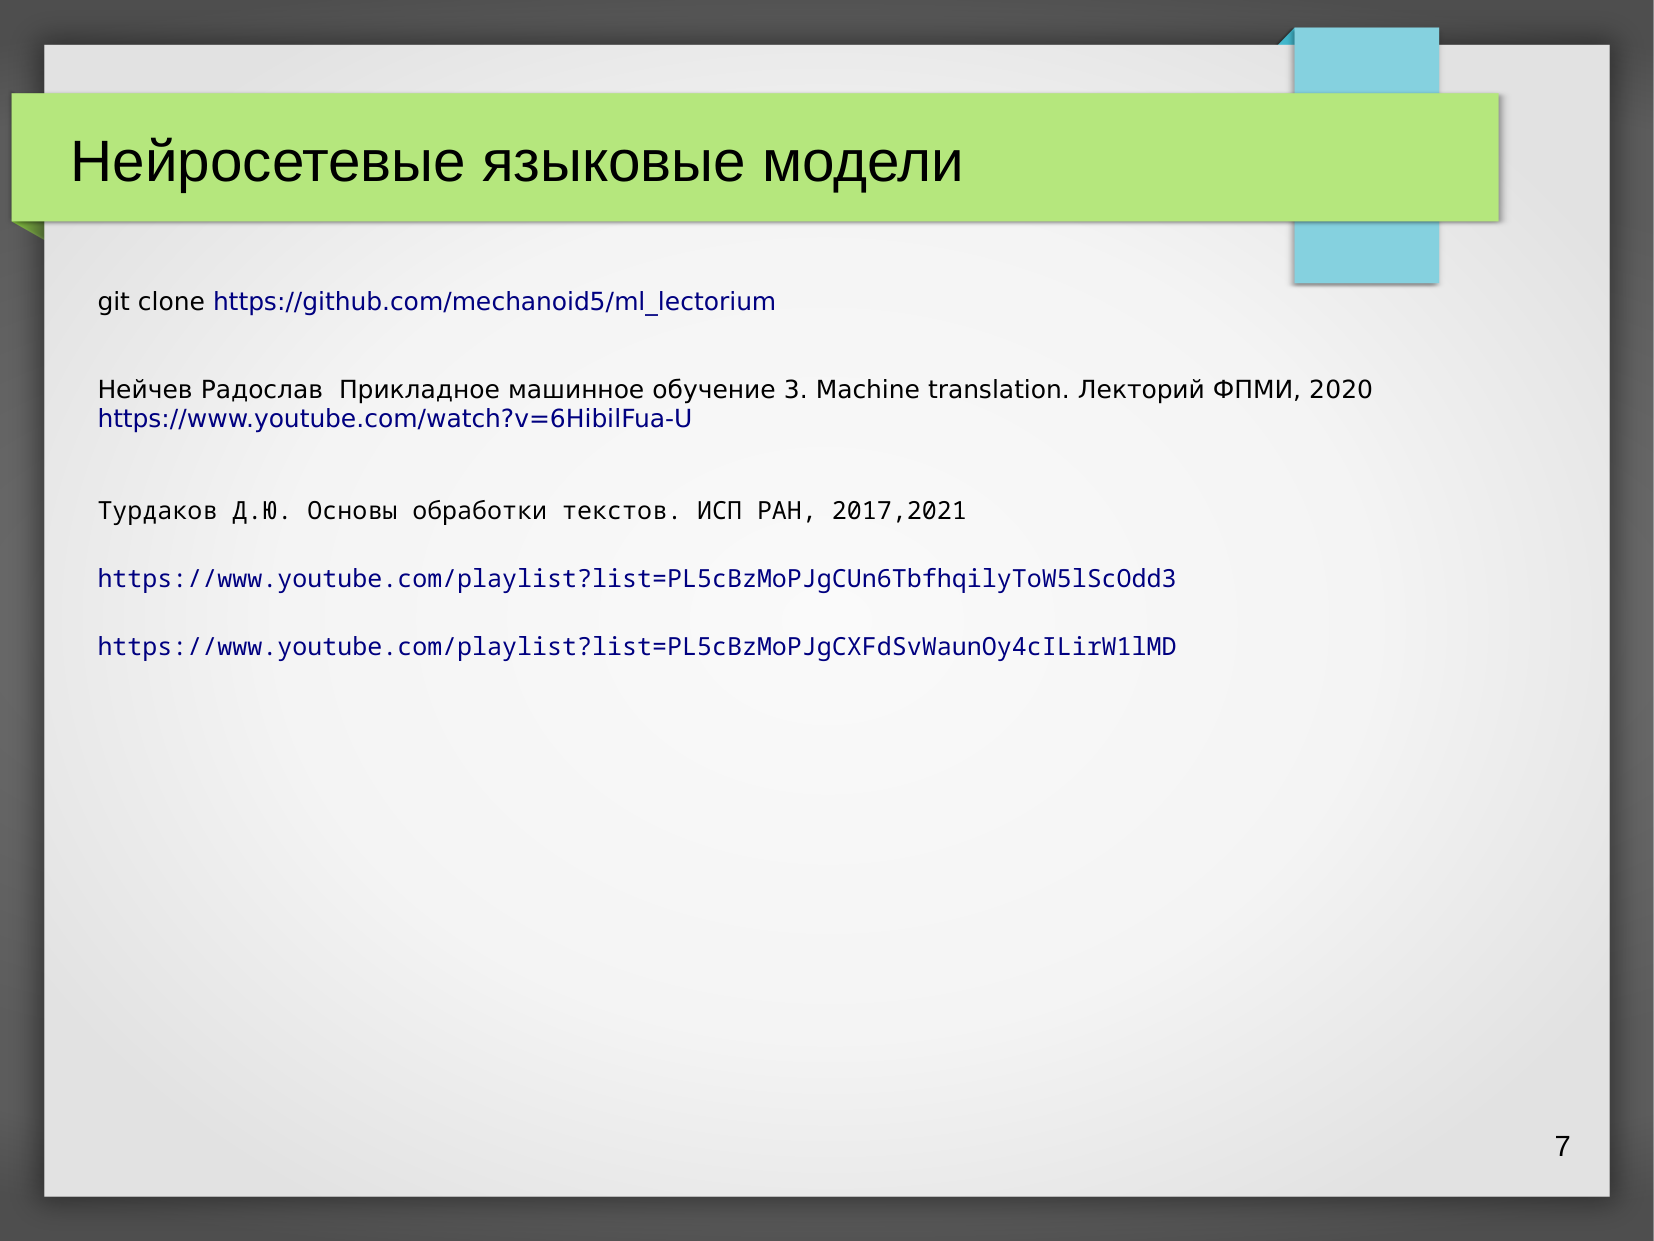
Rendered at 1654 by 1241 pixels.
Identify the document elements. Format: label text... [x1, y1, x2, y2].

title Нейросетевые языковые модели [70, 121, 1264, 201]
text_box git clone https://github.com/mechanoid5/ml_lectorium Нейчев Радослав Прикладное машинное обучение 3. Machine translation. Лекторий ФПМИ, 2020 https://www.youtube.com/watch?v=6HibilFua-U Турдаков Д.Ю. Основы обработки текстов. ИСП РАН, 2017,2021 https://www.youtube.com/playlist?list=PL5cBzMoPJgCUn6TbfhqilyToW5lScOdd3 https://www.youtube.com/playlist?list=PL5cBzMoPJgCXFdSvWaunOy4cILirW1lMD [82, 279, 1571, 756]
picture [0, 0, 1654, 1241]
